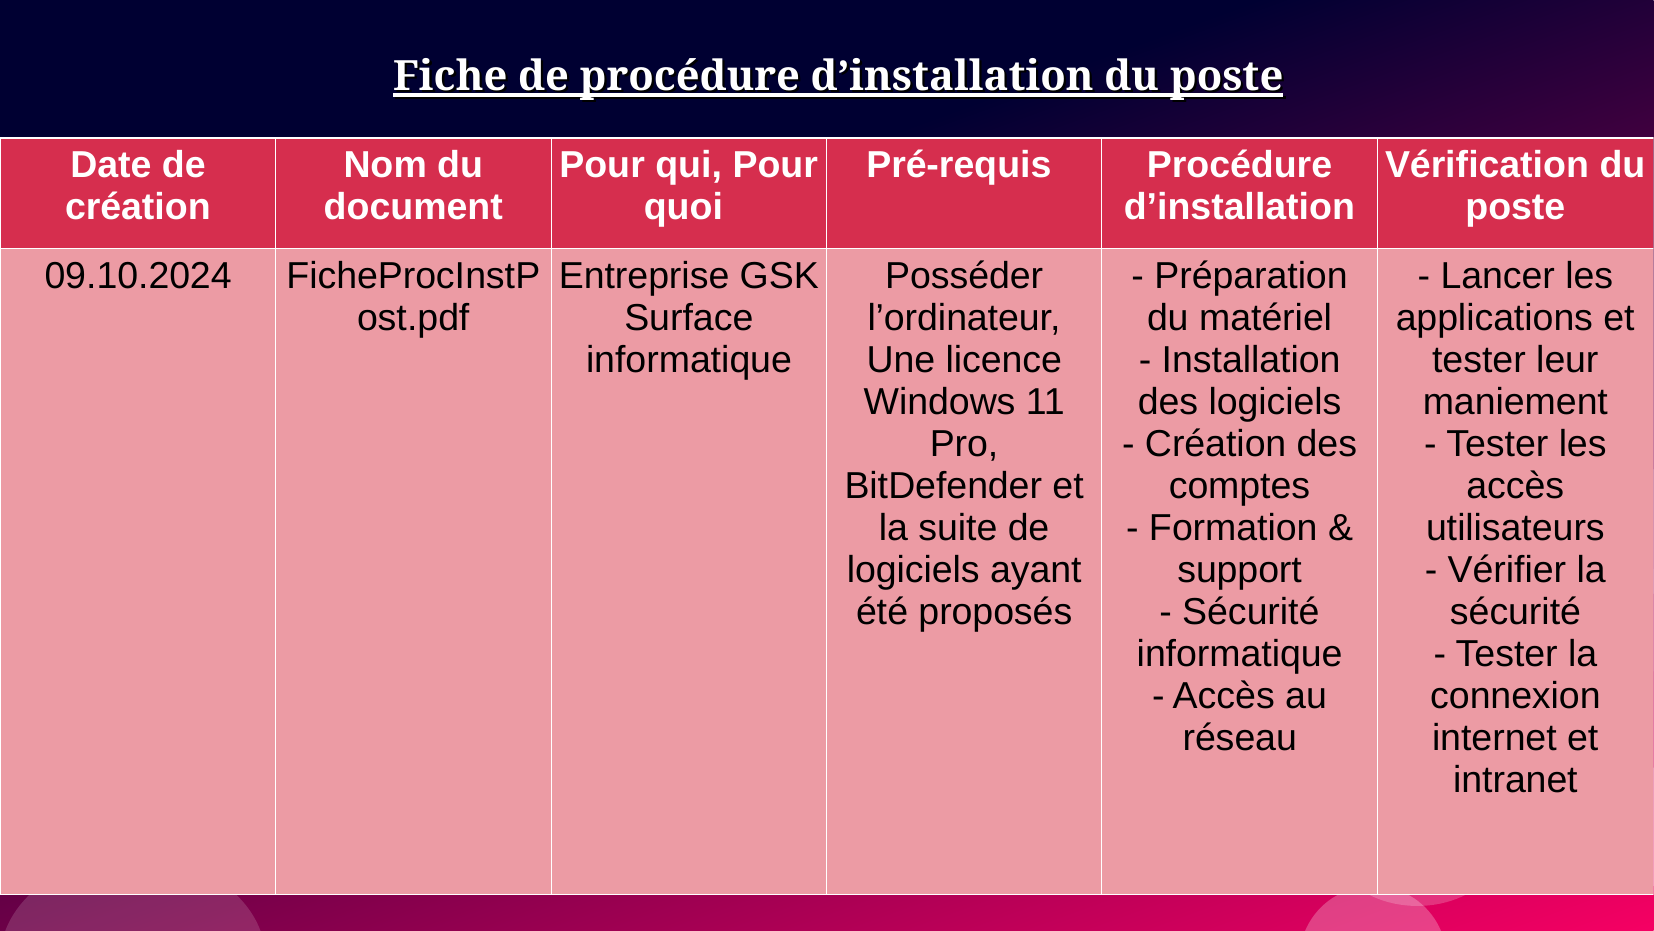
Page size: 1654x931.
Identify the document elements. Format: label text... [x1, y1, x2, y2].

table_cell Posséder l’ordinateur, Une licence Windows 11 Pro, BitDefender et la suite de logiciels ayant été proposés [827, 249, 1101, 894]
table_header Date de création [1, 139, 275, 248]
table_cell FicheProcInstPost.pdf [276, 249, 551, 894]
table_header Pré-requis [827, 139, 1101, 248]
table_header Nom du document [276, 139, 551, 248]
table_cell - Lancer les applications et tester leur maniement - Tester les accès utilisateurs - Vérifier la sécurité - Tester la connexion internet et intranet [1378, 249, 1653, 894]
table_header Vérification du poste [1378, 139, 1653, 248]
text_box Fiche de procédure d’installation du poste [378, 38, 1474, 118]
table_header Procédure d’installation [1102, 139, 1377, 248]
table_header Pour qui, Pour quoi [552, 139, 826, 248]
table_cell 09.10.2024 [1, 249, 275, 894]
table_cell Entreprise GSK Surface informatique [552, 249, 826, 894]
table_cell - Préparation du matériel - Installation des logiciels - Création des comptes - Formation & support - Sécurité informatique - Accès au réseau [1102, 249, 1377, 894]
